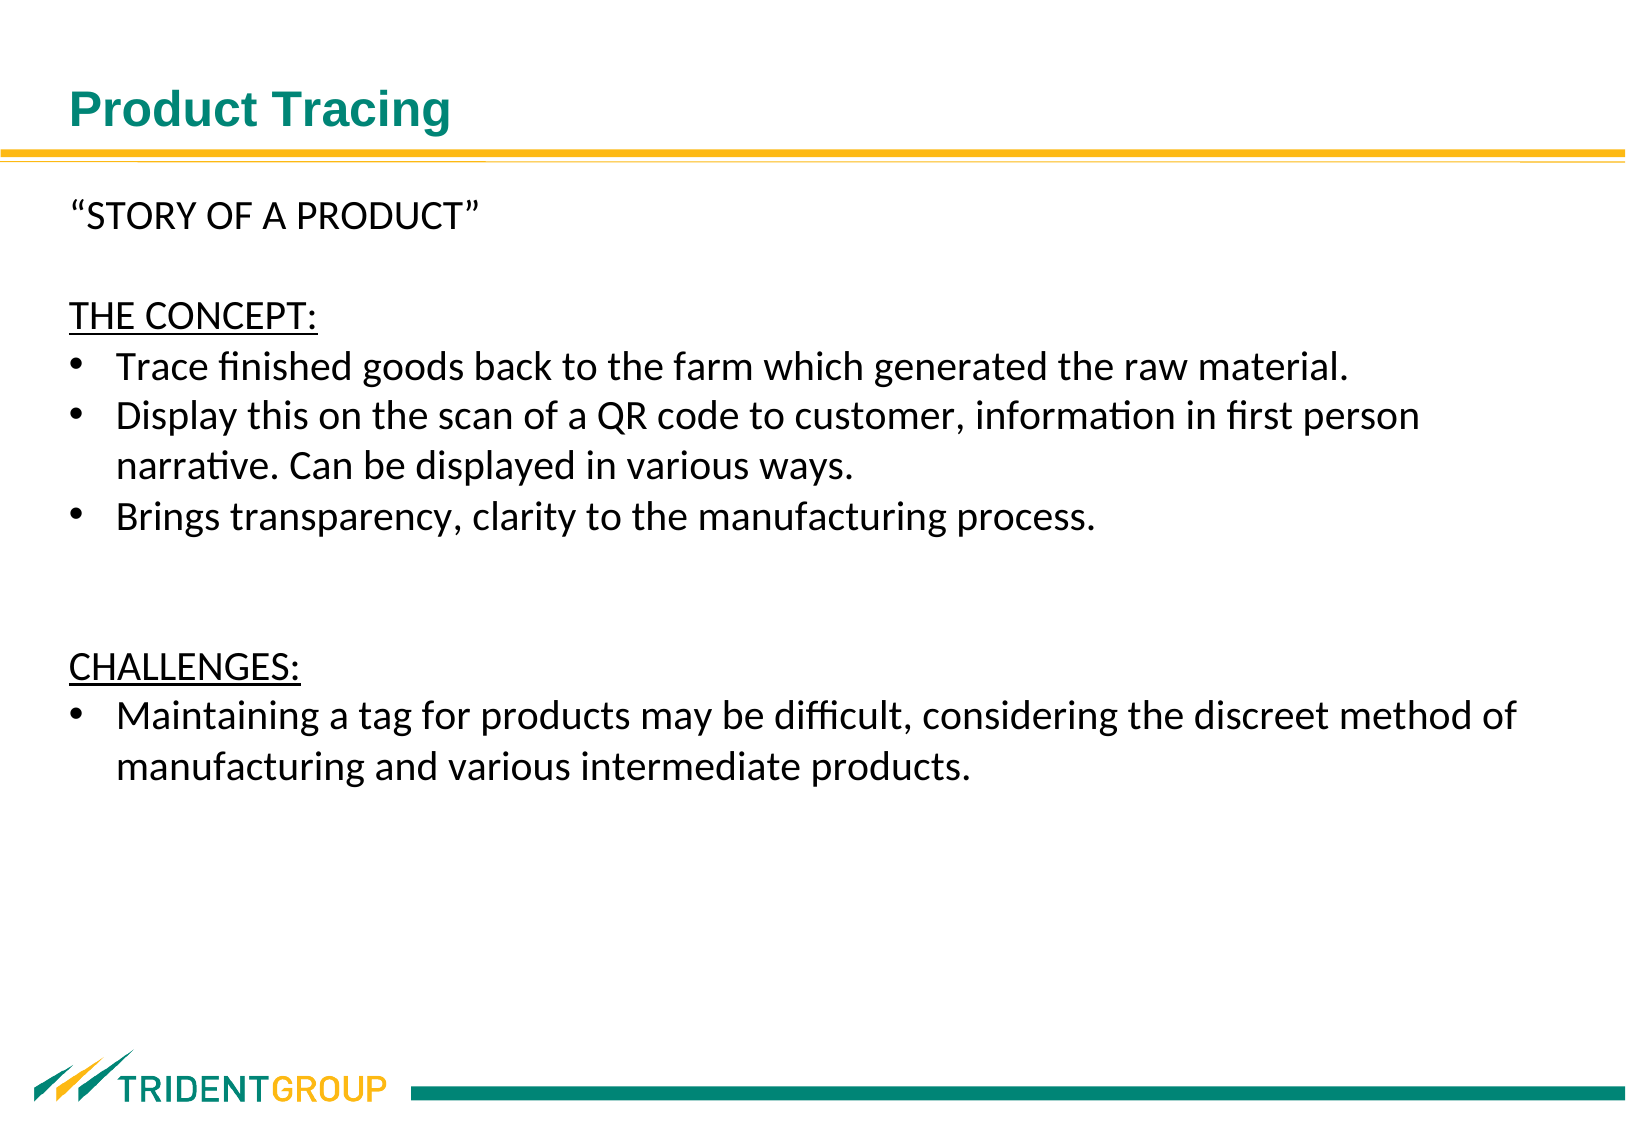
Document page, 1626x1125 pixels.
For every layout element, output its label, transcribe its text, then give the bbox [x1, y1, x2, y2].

picture [27, 1044, 394, 1122]
text_box “STORY OF A PRODUCT” THE CONCEPT: Trace finished goods back to the farm which generated the raw material. Display this on the scan of a QR code to customer, information in first person narrative. Can be displayed in various ways. Brings transparency, clarity to the manufacturing process. CHALLENGES: Maintaining a tag for products may be difficult, considering the discreet method of manufacturing and various intermediate products. [54, 180, 1571, 847]
text_box [0, 149, 1626, 158]
title Product Tracing [54, 68, 1571, 145]
text_box [411, 1086, 1626, 1101]
